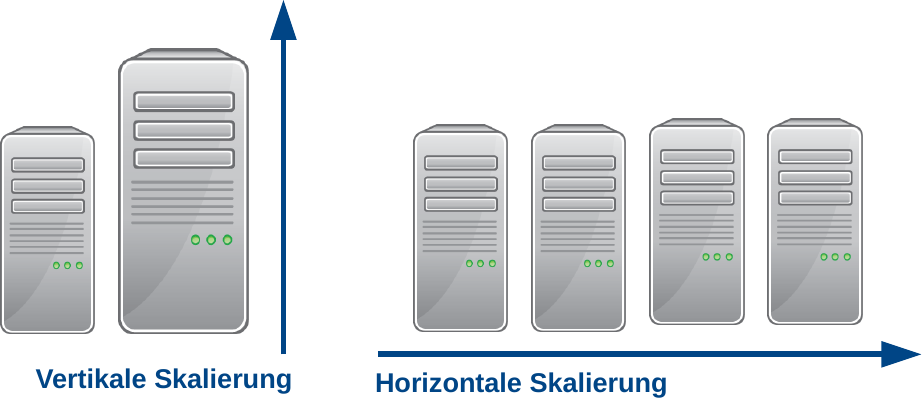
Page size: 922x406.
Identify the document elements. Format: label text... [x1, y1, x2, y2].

picture [413, 124, 508, 332]
picture [531, 124, 626, 332]
picture [0, 126, 95, 334]
picture [118, 48, 249, 334]
text_box Horizontale Skalierung [360, 360, 683, 406]
picture [649, 118, 745, 326]
picture [767, 118, 863, 326]
text_box Vertikale Skalierung [20, 356, 308, 402]
